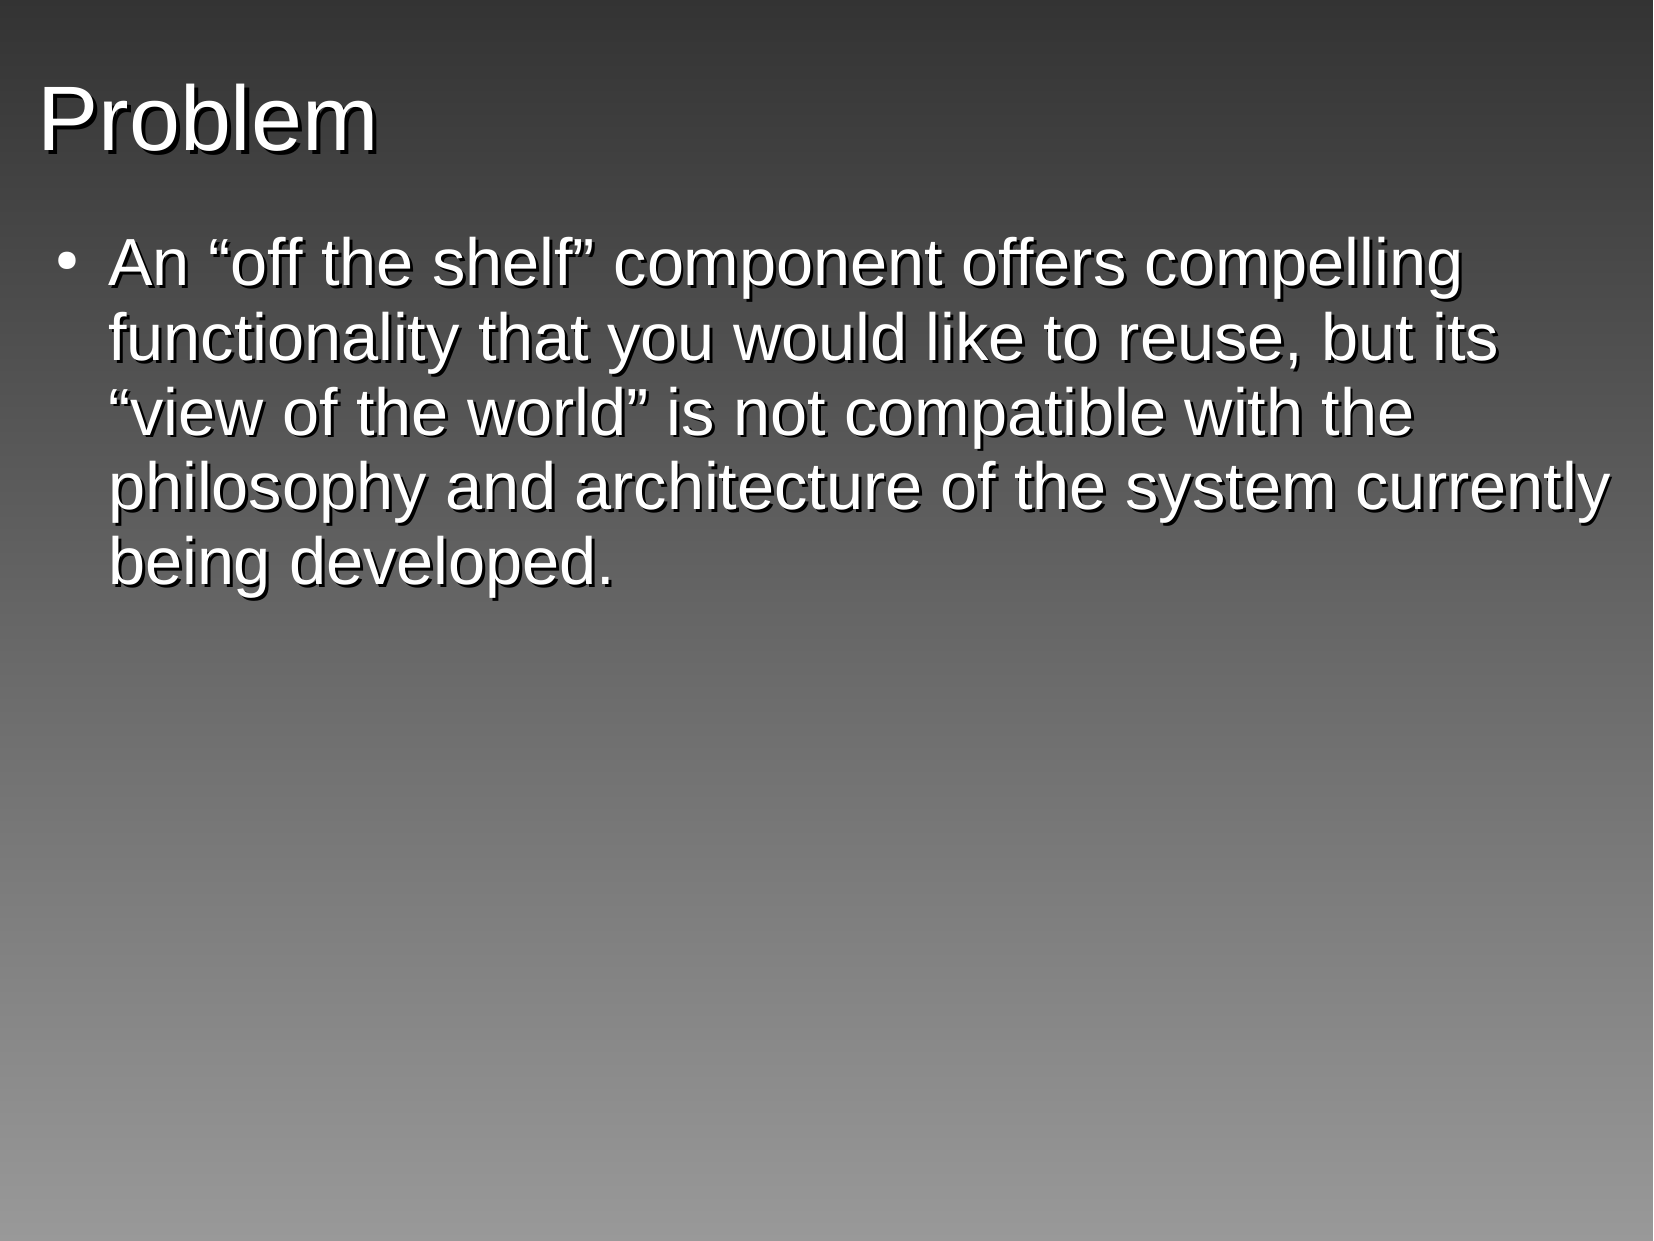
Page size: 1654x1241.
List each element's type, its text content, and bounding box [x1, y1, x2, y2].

list An “off the shelf” component offers compelling functionality that you would like to reuse, but its “view of the world” is not compatible with the philosophy and architecture of the system currently being developed. [37, 225, 1613, 1126]
title Problem [37, 49, 1613, 188]
